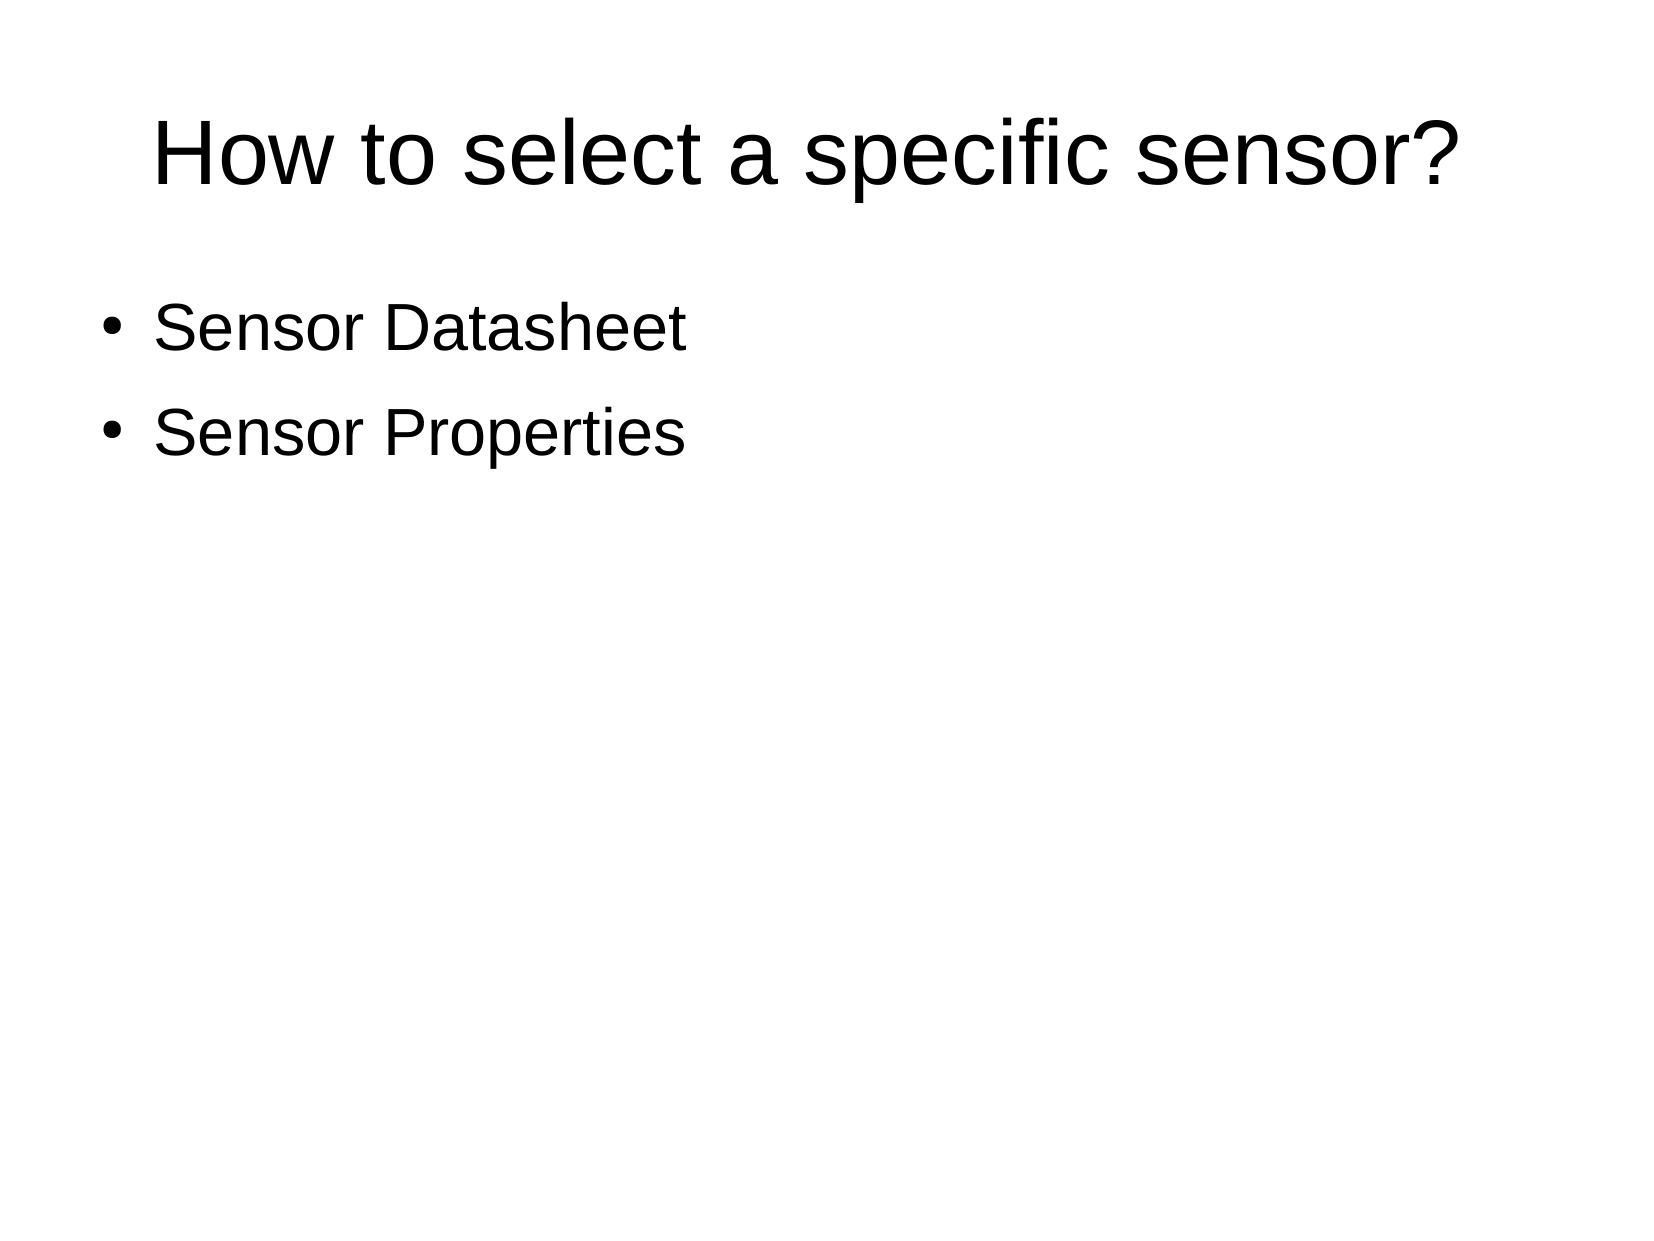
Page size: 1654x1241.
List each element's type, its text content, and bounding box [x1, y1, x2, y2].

list Sensor Datasheet Sensor Properties [82, 290, 1571, 1010]
title How to select a specific sensor? [82, 49, 1571, 257]
